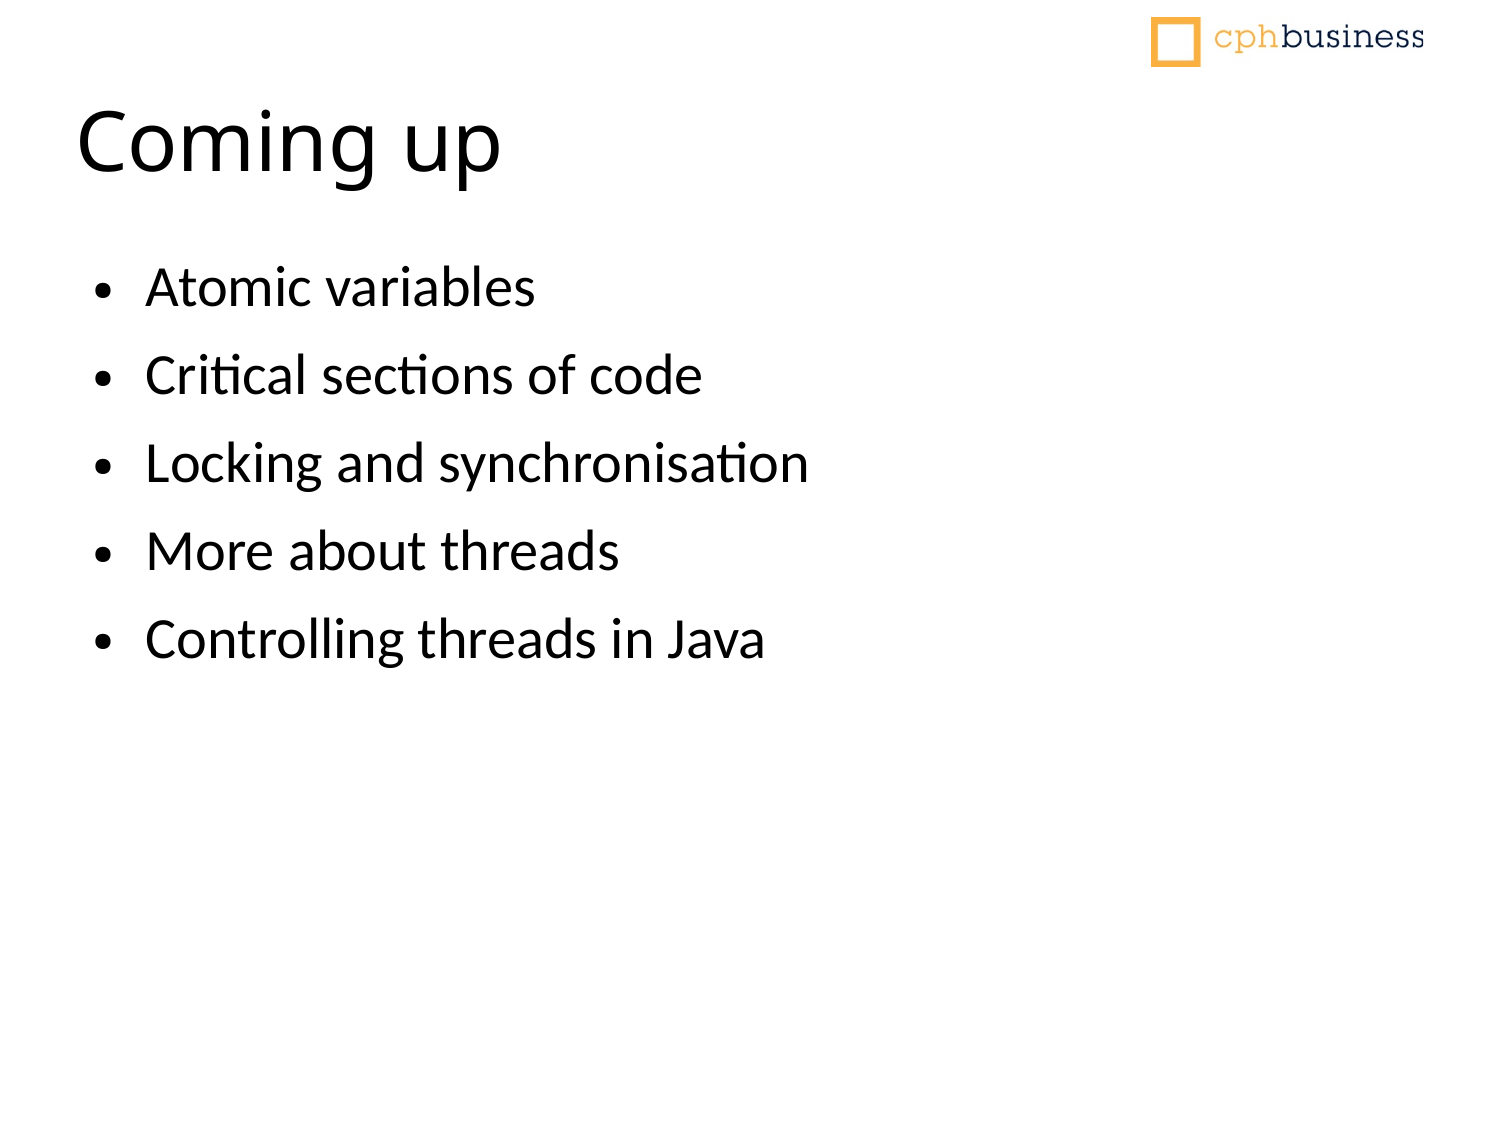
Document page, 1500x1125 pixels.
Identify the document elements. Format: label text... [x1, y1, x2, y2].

picture [1151, 17, 1424, 44]
title Coming up [75, 44, 1425, 233]
list Atomic variables Critical sections of code Locking and synchronisation More about threads Controlling threads in Java [75, 263, 1425, 916]
